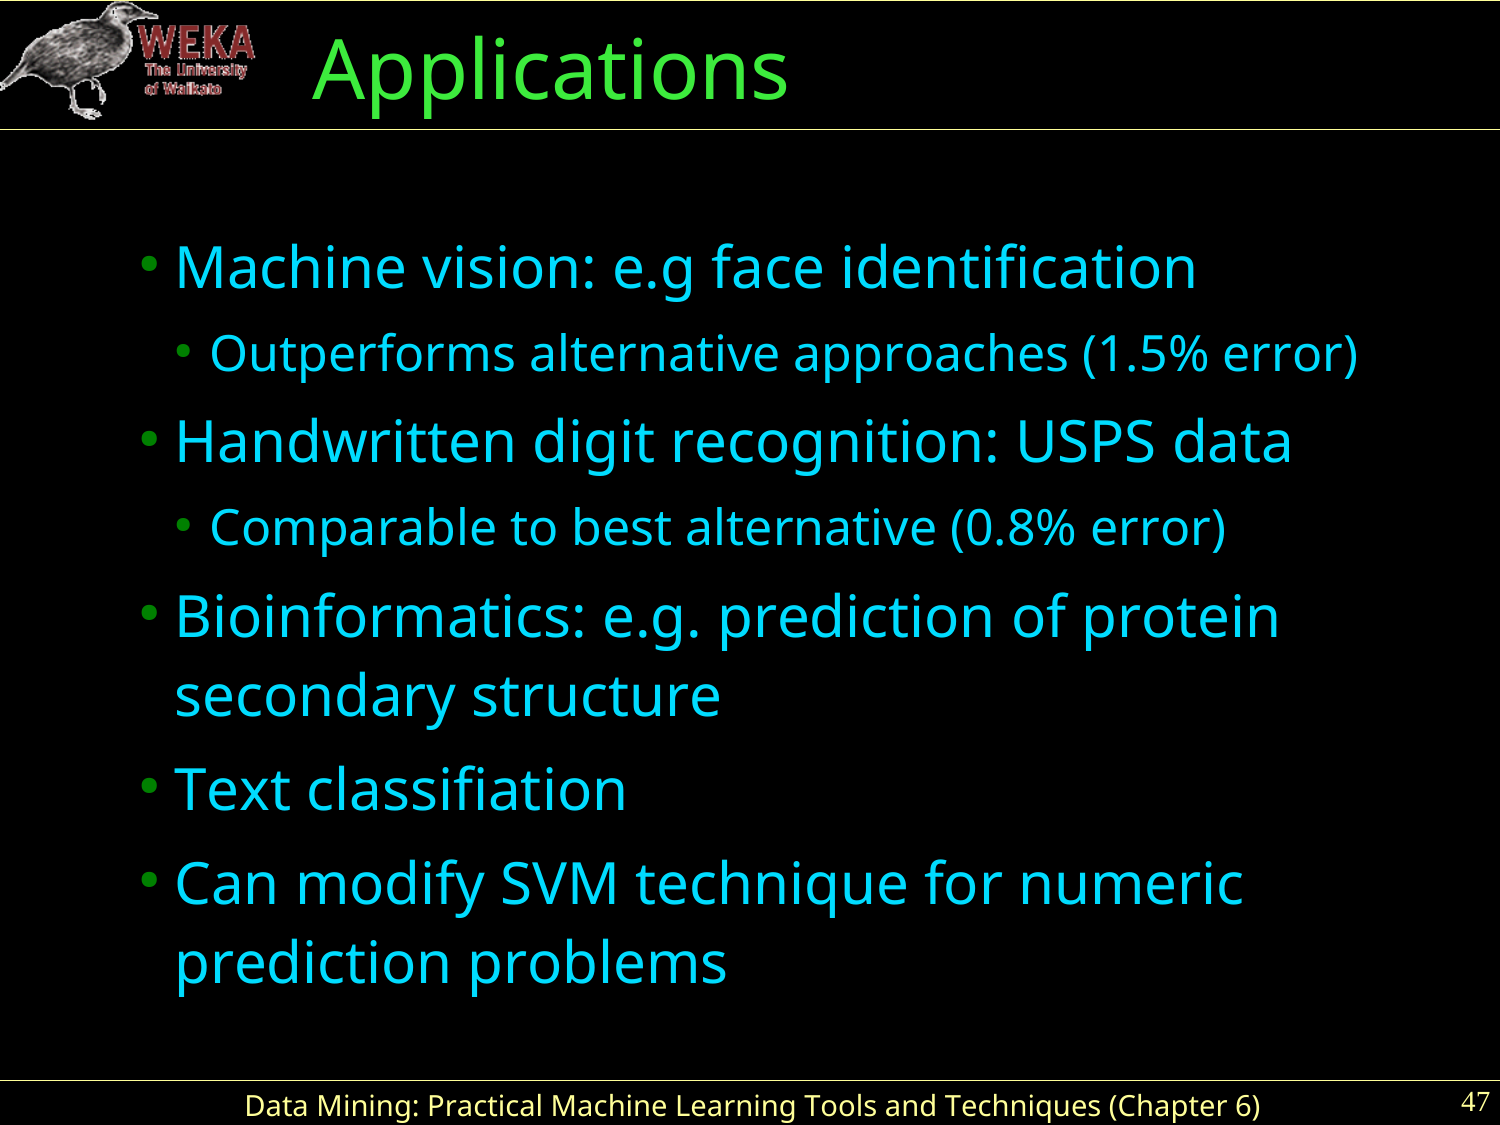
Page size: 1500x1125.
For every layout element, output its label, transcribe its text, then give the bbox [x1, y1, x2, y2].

list Machine vision: e.g face identification Outperforms alternative approaches (1.5% error) Handwritten digit recognition: USPS data Comparable to best alternative (0.8% error) Bioinformatics: e.g. prediction of protein secondary structure Text classifiation Can modify SVM technique for numeric prediction problems [88, 218, 1388, 934]
picture [0, 1, 266, 129]
title Applications [297, 0, 1500, 148]
